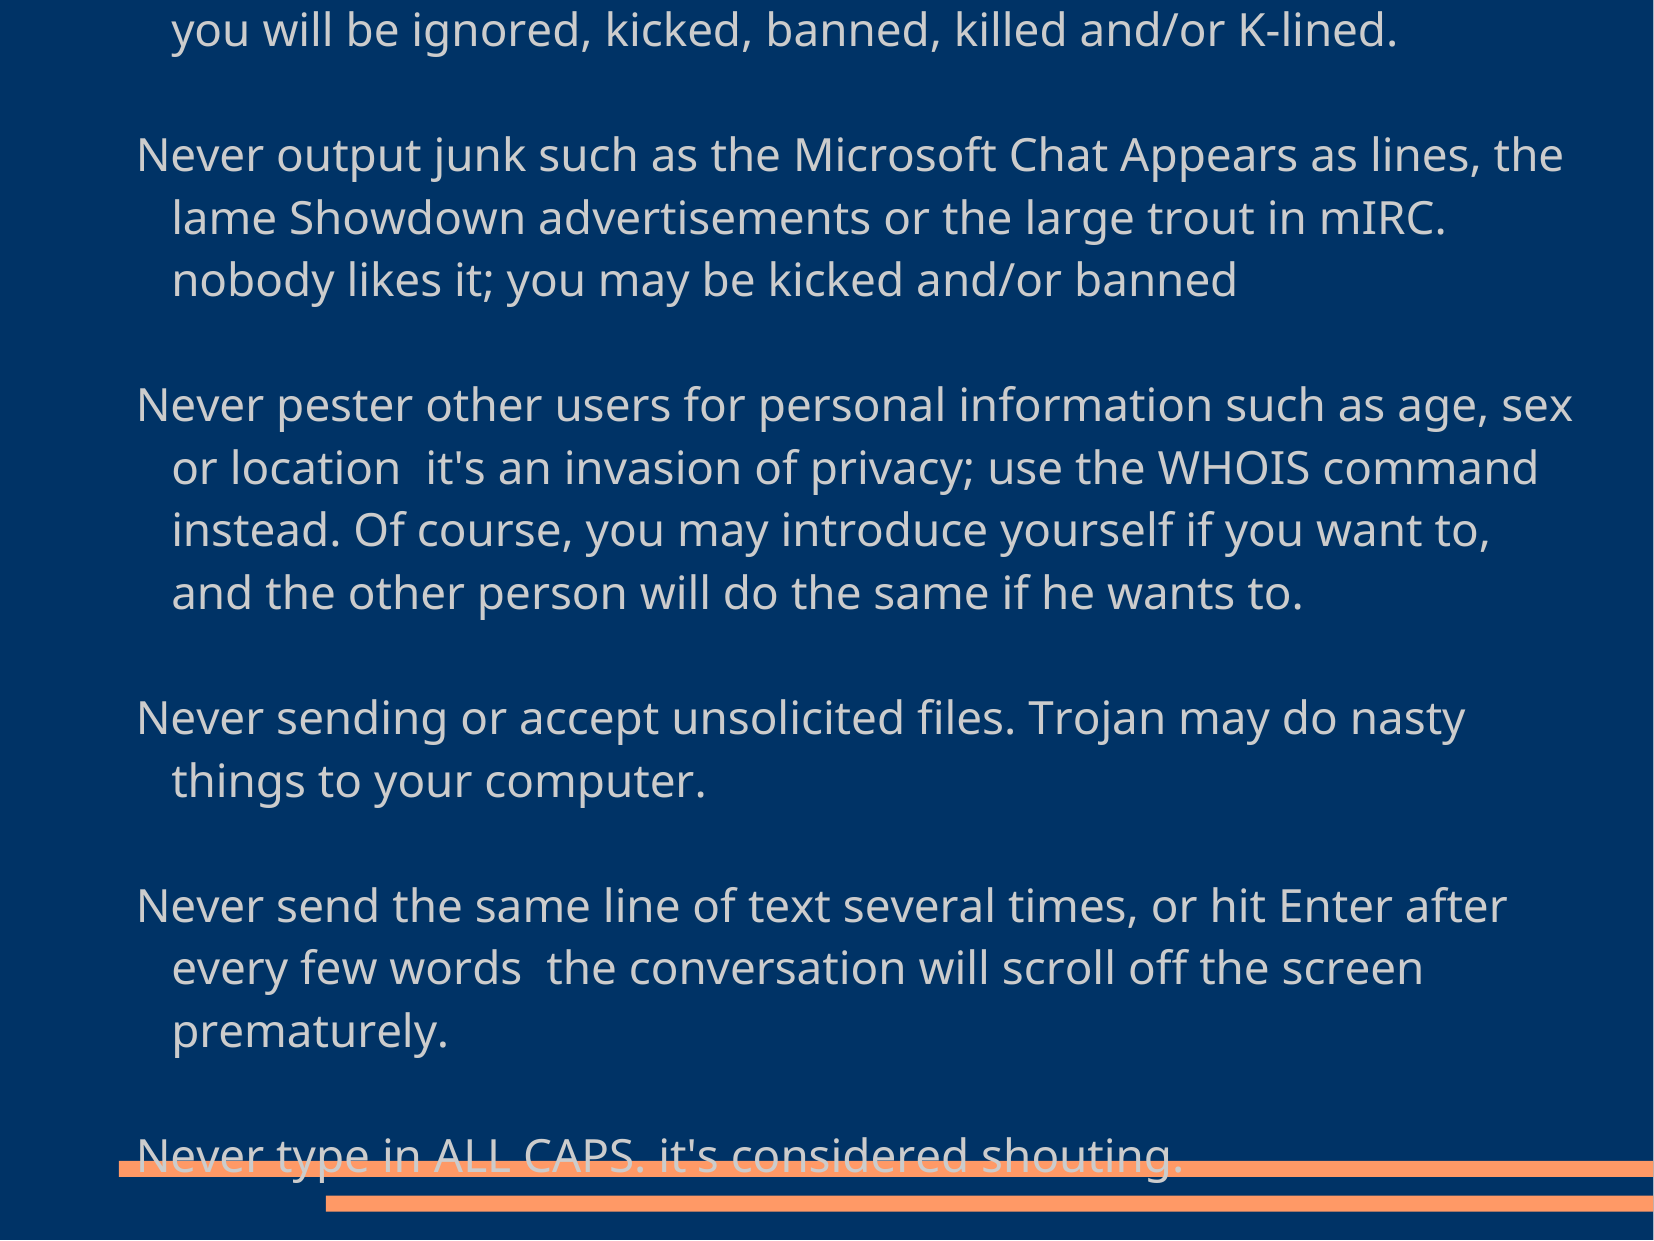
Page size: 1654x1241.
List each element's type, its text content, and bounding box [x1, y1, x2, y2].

subtitle Mass-inviting strangers to your channel is considered annoying; you will be ignored, kicked, banned, killed and/or K-lined. Never output junk such as the Microsoft Chat Appears as lines, the lame Showdown advertisements or the large trout in mIRC. nobody likes it; you may be kicked and/or banned Never pester other users for personal information such as age, sex or location it's an invasion of privacy; use the WHOIS command instead. Of course, you may introduce yourself if you want to, and the other person will do the same if he wants to. Never sending or accept unsolicited files. Trojan may do nasty things to your computer. Never send the same line of text several times, or hit Enter after every few words the conversation will scroll off the screen prematurely. Never type in ALL CAPS. it's considered shouting. [135, 37, 1576, 1209]
